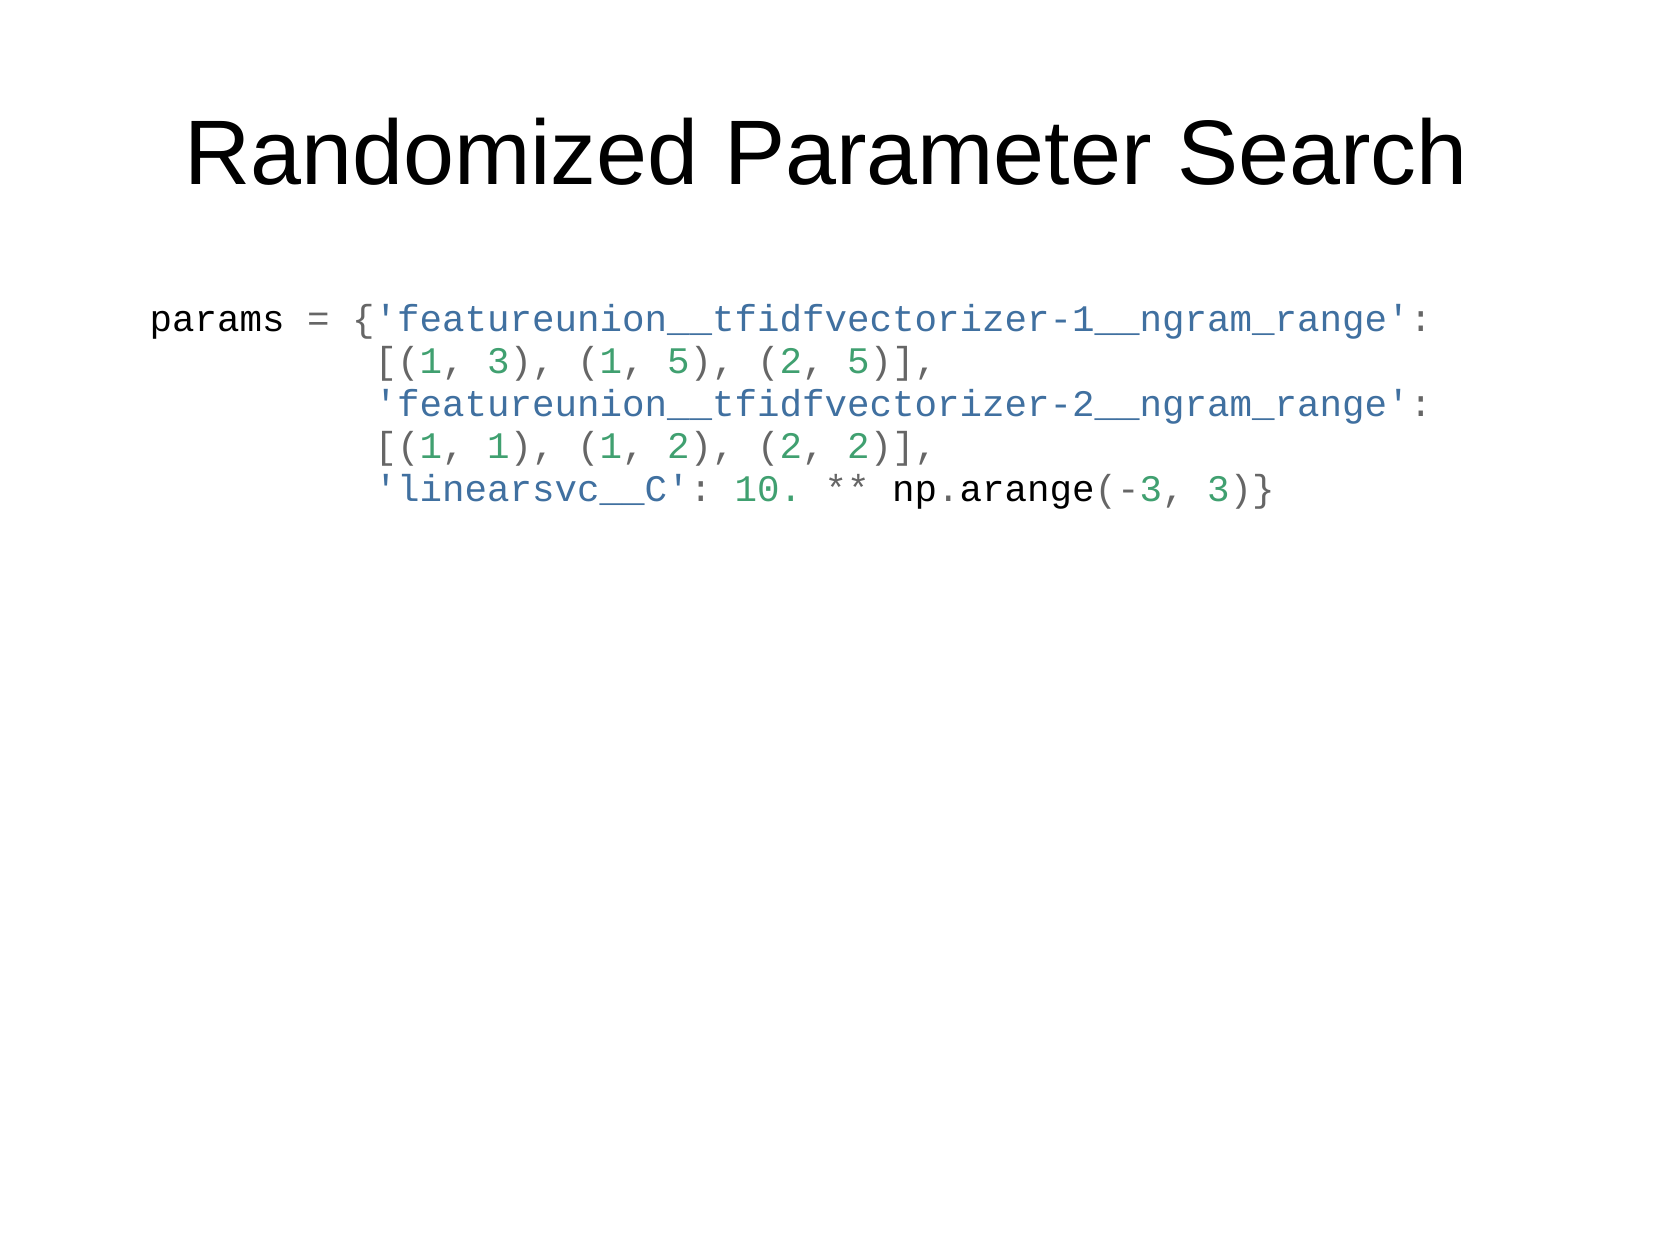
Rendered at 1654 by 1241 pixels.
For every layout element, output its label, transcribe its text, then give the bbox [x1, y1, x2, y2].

text_box params = {'featureunion__tfidfvectorizer-1__ngram_range': [(1, 3), (1, 5), (2, 5)], 'featureunion__tfidfvectorizer-2__ngram_range': [(1, 1), (1, 2), (2, 2)], 'linearsvc__C': 10. ** np.arange(-3, 3)} [149, 300, 1501, 514]
title Randomized Parameter Search [82, 49, 1571, 257]
